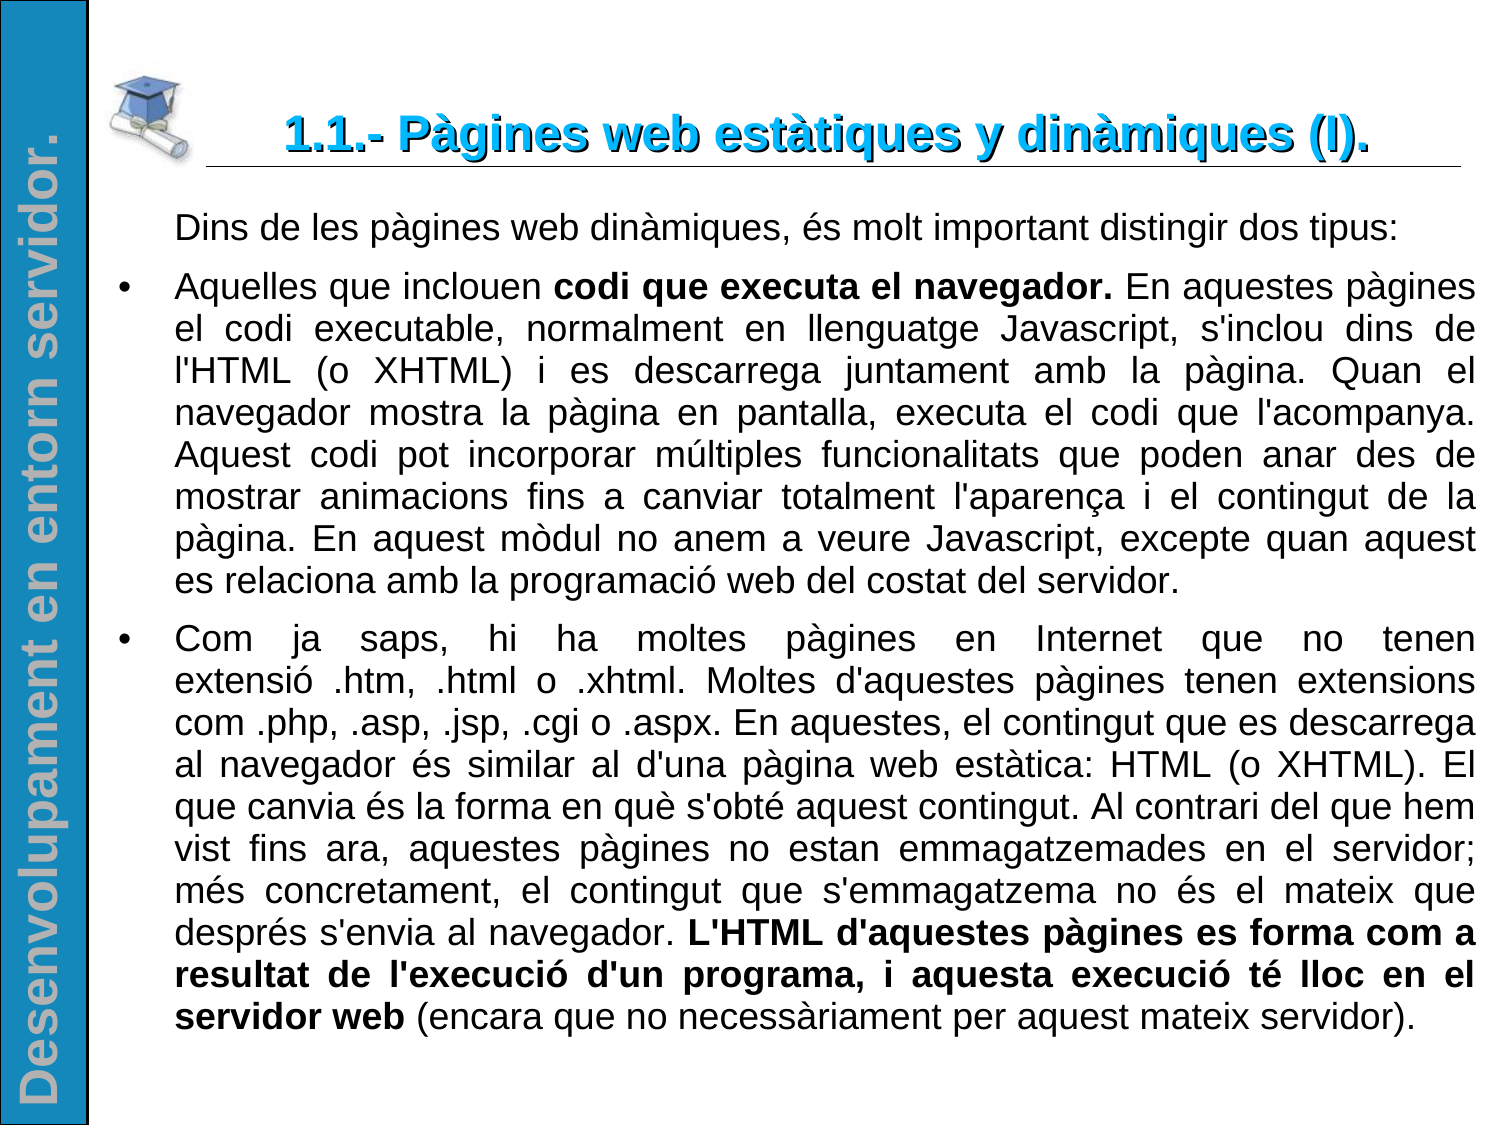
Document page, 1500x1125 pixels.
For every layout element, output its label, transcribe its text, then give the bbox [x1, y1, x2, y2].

picture [93, 61, 206, 174]
title 1.1.- Pàgines web estàtiques y dinàmiques (I). [206, 88, 1447, 178]
list Dins de les pàgines web dinàmiques, és molt important distingir dos tipus: Aquelles que inclouen codi que executa el navegador. En aquestes pàgines el codi executable, normalment en llenguatge Javascript, s'inclou dins de l'HTML (o XHTML) i es descarrega juntament amb la pàgina. Quan el navegador mostra la pàgina en pantalla, executa el codi que l'acompanya. Aquest codi pot incorporar múltiples funcionalitats que poden anar des de mostrar animacions fins a canviar totalment l'aparença i el contingut de la pàgina. En aquest mòdul no anem a veure Javascript, excepte quan aquest es relaciona amb la programació web del costat del servidor. Com ja saps, hi ha moltes pàgines en Internet que no tenen extensió .htm, .html o .xhtml. Moltes d'aquestes pàgines tenen extensions com .php, .asp, .jsp, .cgi o .aspx. En aquestes, el contingut que es descarrega al navegador és similar al d'una pàgina web estàtica: HTML (o XHTML). El que canvia és la forma en què s'obté aquest contingut. Al contrari del que hem vist fins ara, aquestes pàgines no estan emmagatzemades en el servidor; més concretament, el contingut que s'emmagatzema no és el mateix que després s'envia al navegador. L'HTML d'aquestes pàgines es forma com a resultat de l'execució d'un programa, i aquesta execució té lloc en el servidor web (encara que no necessàriament per aquest mateix servidor). [118, 206, 1477, 1038]
